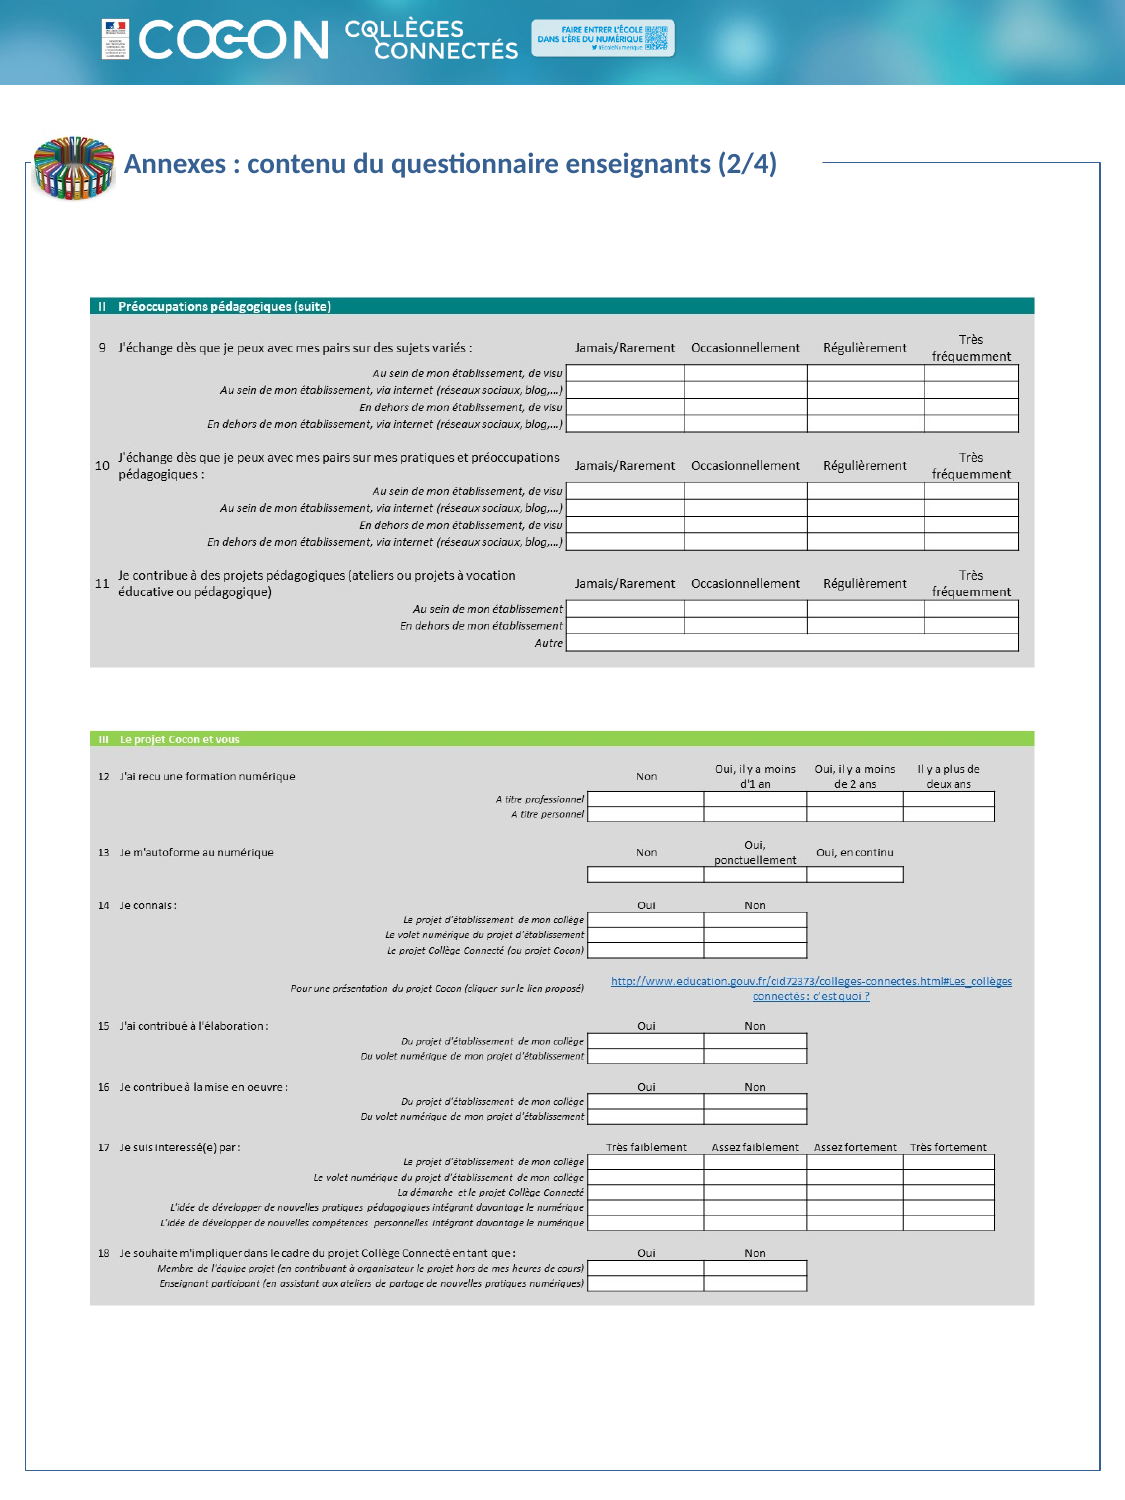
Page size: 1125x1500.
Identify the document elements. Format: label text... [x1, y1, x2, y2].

picture [90, 727, 1035, 1306]
picture [0, 0, 1125, 85]
text_box Annexes : contenu du questionnaire enseignants (2/4) [34, 120, 823, 204]
picture [31, 129, 116, 203]
text_box [25, 162, 1101, 1471]
picture [90, 293, 1035, 668]
